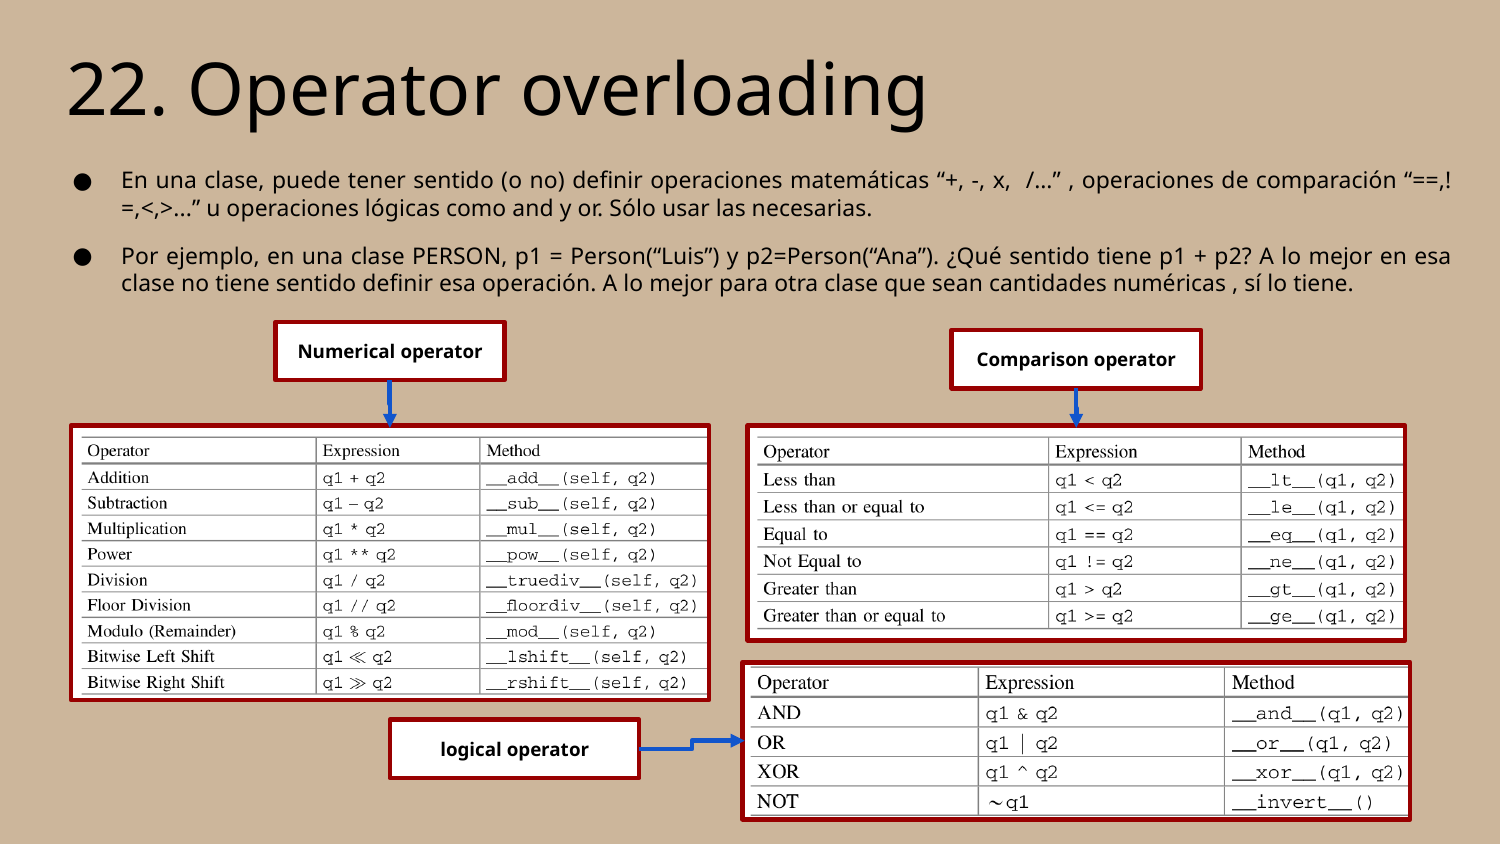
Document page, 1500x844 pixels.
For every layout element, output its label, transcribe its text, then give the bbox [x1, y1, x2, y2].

picture [750, 427, 1403, 638]
title 22. Operator overloading [51, 8, 1449, 146]
picture [744, 664, 1408, 817]
text_box logical operator [389, 719, 640, 778]
picture [73, 427, 707, 698]
text_box En una clase, puede tener sentido (o no) definir operaciones matemáticas “+, -, x, /…” , operaciones de comparación “==,!=,<,>...” u operaciones lógicas como and y or. Sólo usar las necesarias. Por ejemplo, en una clase PERSON, p1 = Person(“Luis”) y p2=Person(“Ana”). ¿Qué sentido tiene p1 + p2? A lo mejor en esa clase no tiene sentido definir esa operación. A lo mejor para otra clase que sean cantidades numéricas , sí lo tiene. [31, 156, 1469, 354]
text_box Numerical operator [275, 321, 505, 381]
text_box Comparison operator [951, 330, 1201, 389]
